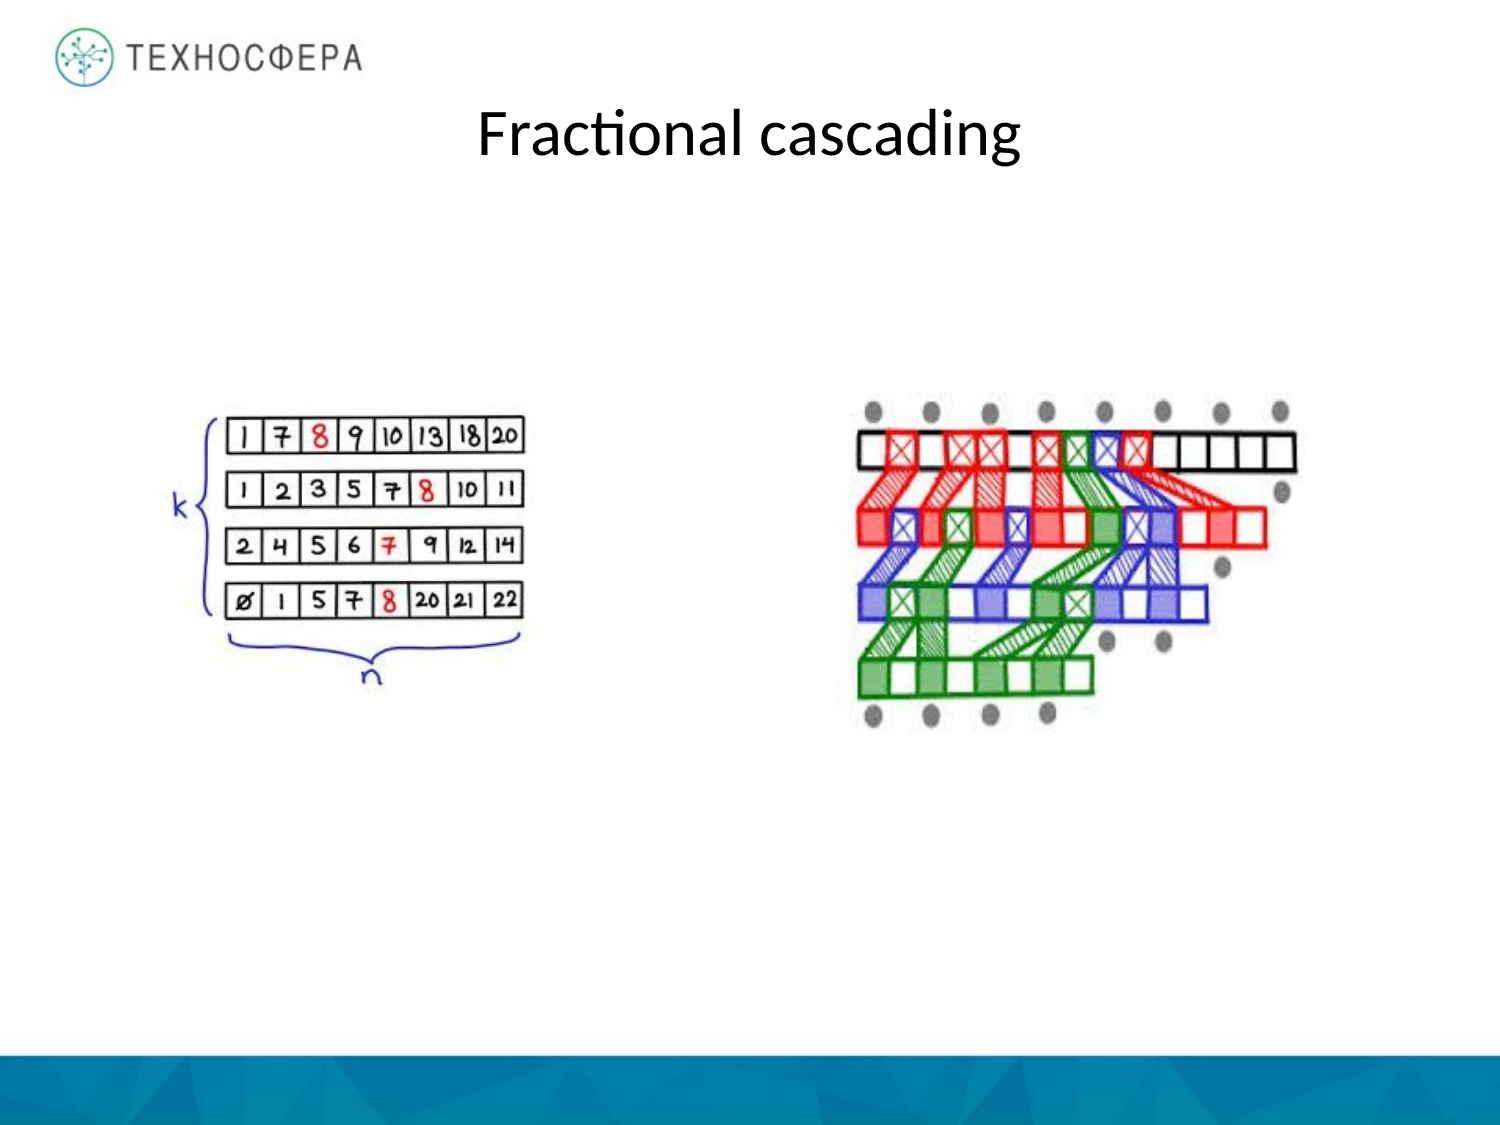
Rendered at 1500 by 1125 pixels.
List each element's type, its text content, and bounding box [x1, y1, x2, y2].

picture [0, 0, 1500, 1057]
title Fractional cascading [75, 45, 1425, 233]
